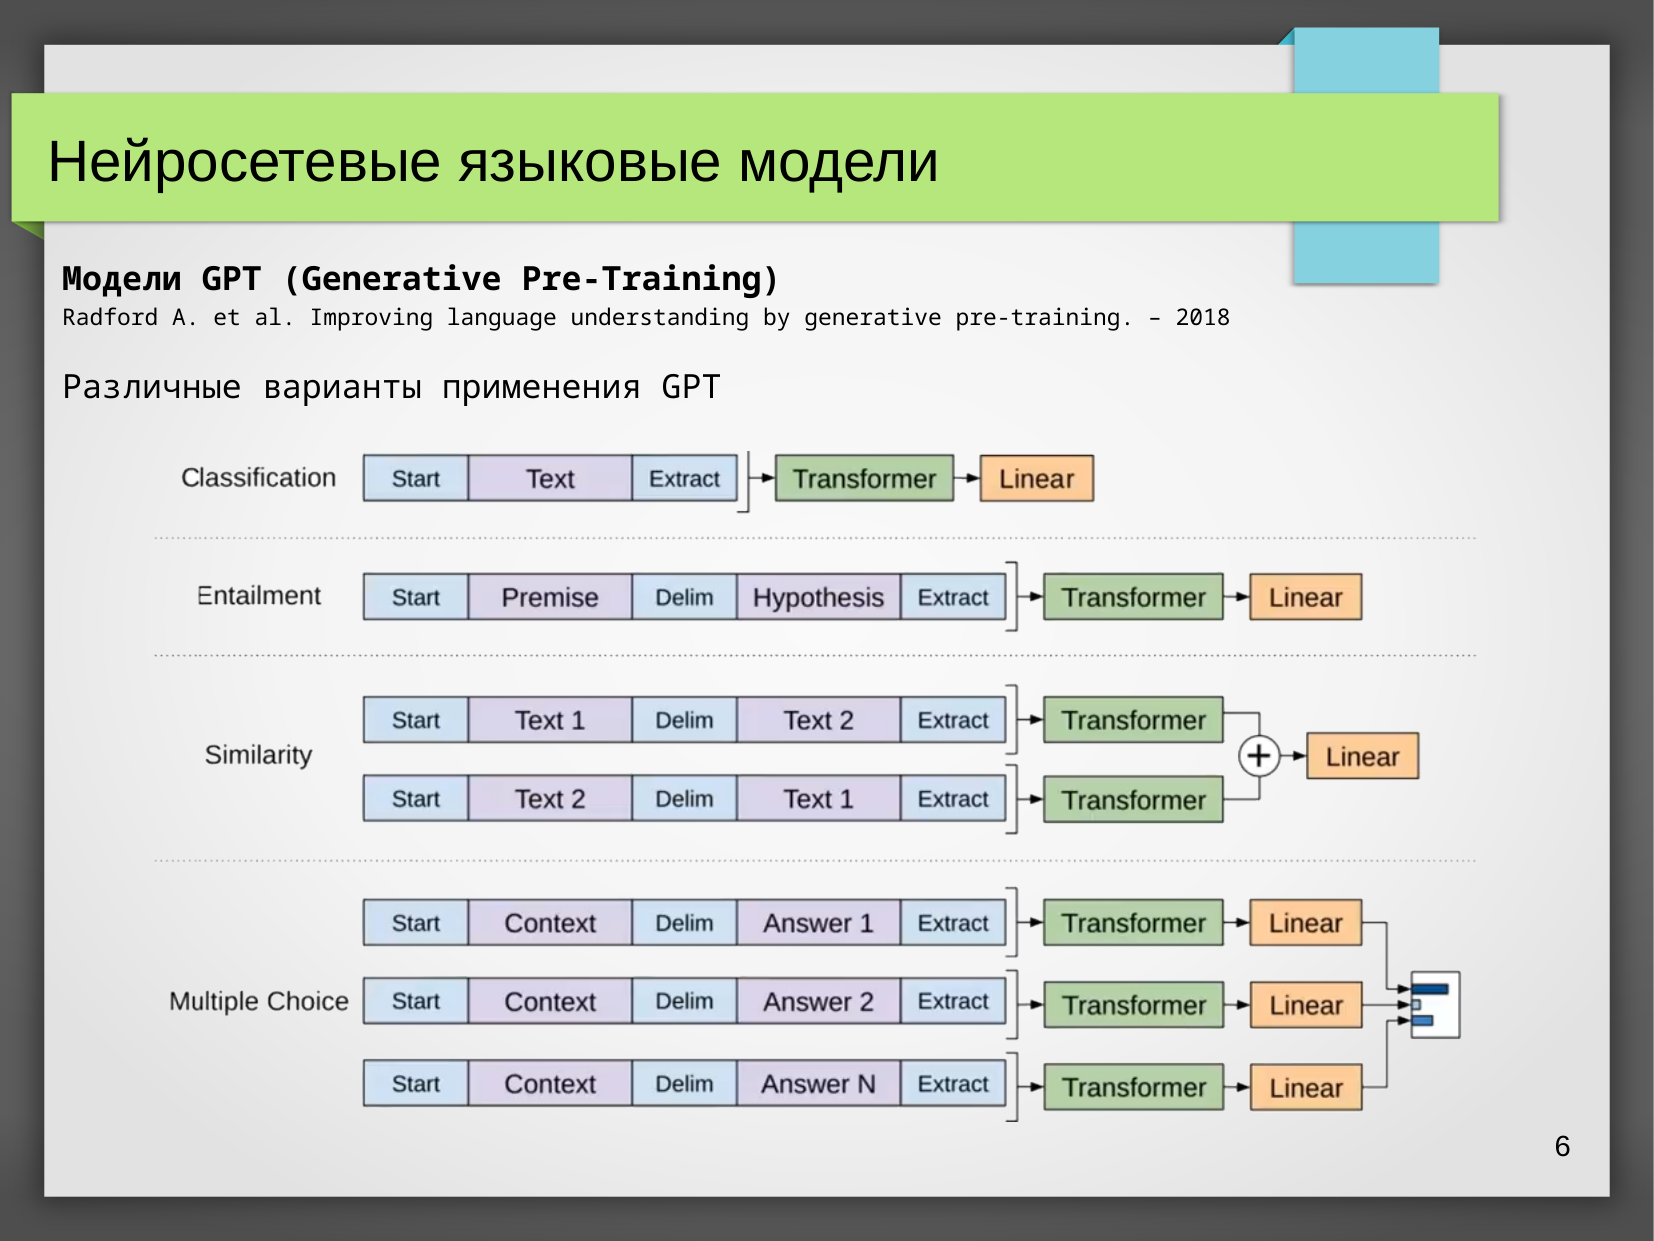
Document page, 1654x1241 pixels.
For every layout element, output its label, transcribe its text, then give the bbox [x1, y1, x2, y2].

title Нейросетевые языковые модели [47, 121, 1241, 201]
picture [0, 0, 1654, 1241]
text_box Модели GPT (Generative Pre-Training) Radford A. et al. Improving language understanding by generative pre-training. – 2018 Различные варианты применения GPT [47, 248, 1312, 394]
